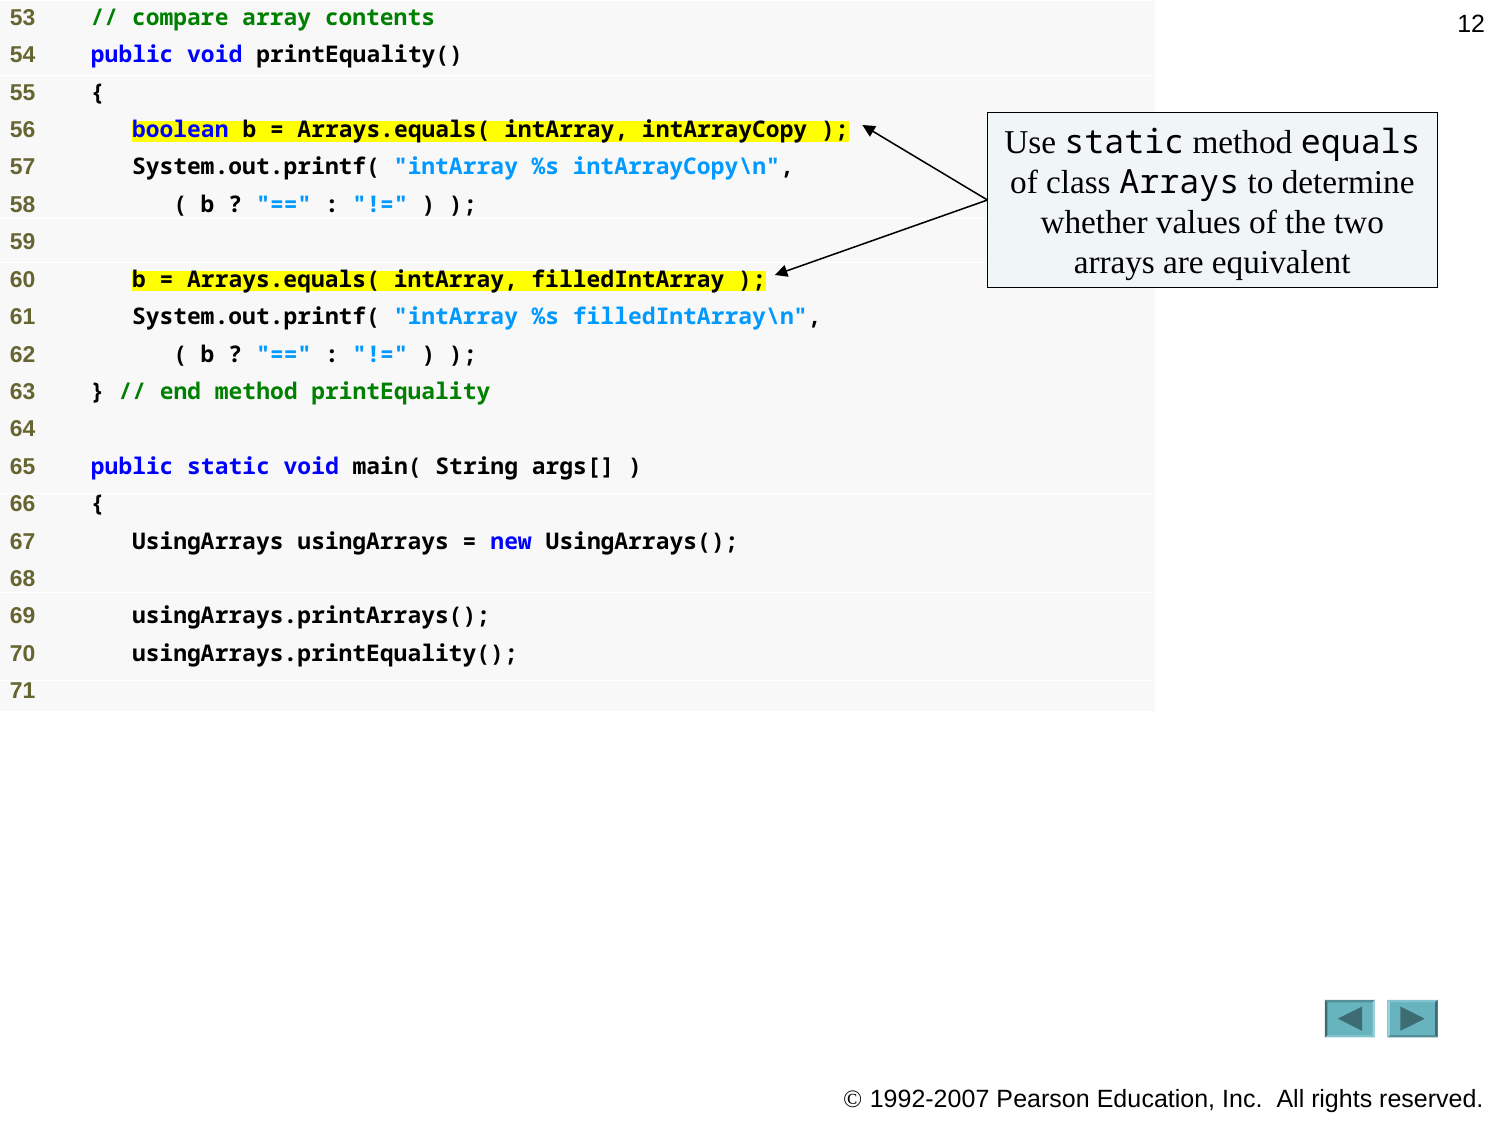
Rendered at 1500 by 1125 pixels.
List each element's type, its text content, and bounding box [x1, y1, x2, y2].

text_box Use static method equals of class Arrays to determine whether values of the two arrays are equivalent [987, 112, 1438, 288]
chart [0, 0, 1158, 740]
text_box <number> [1158, 0, 1500, 79]
